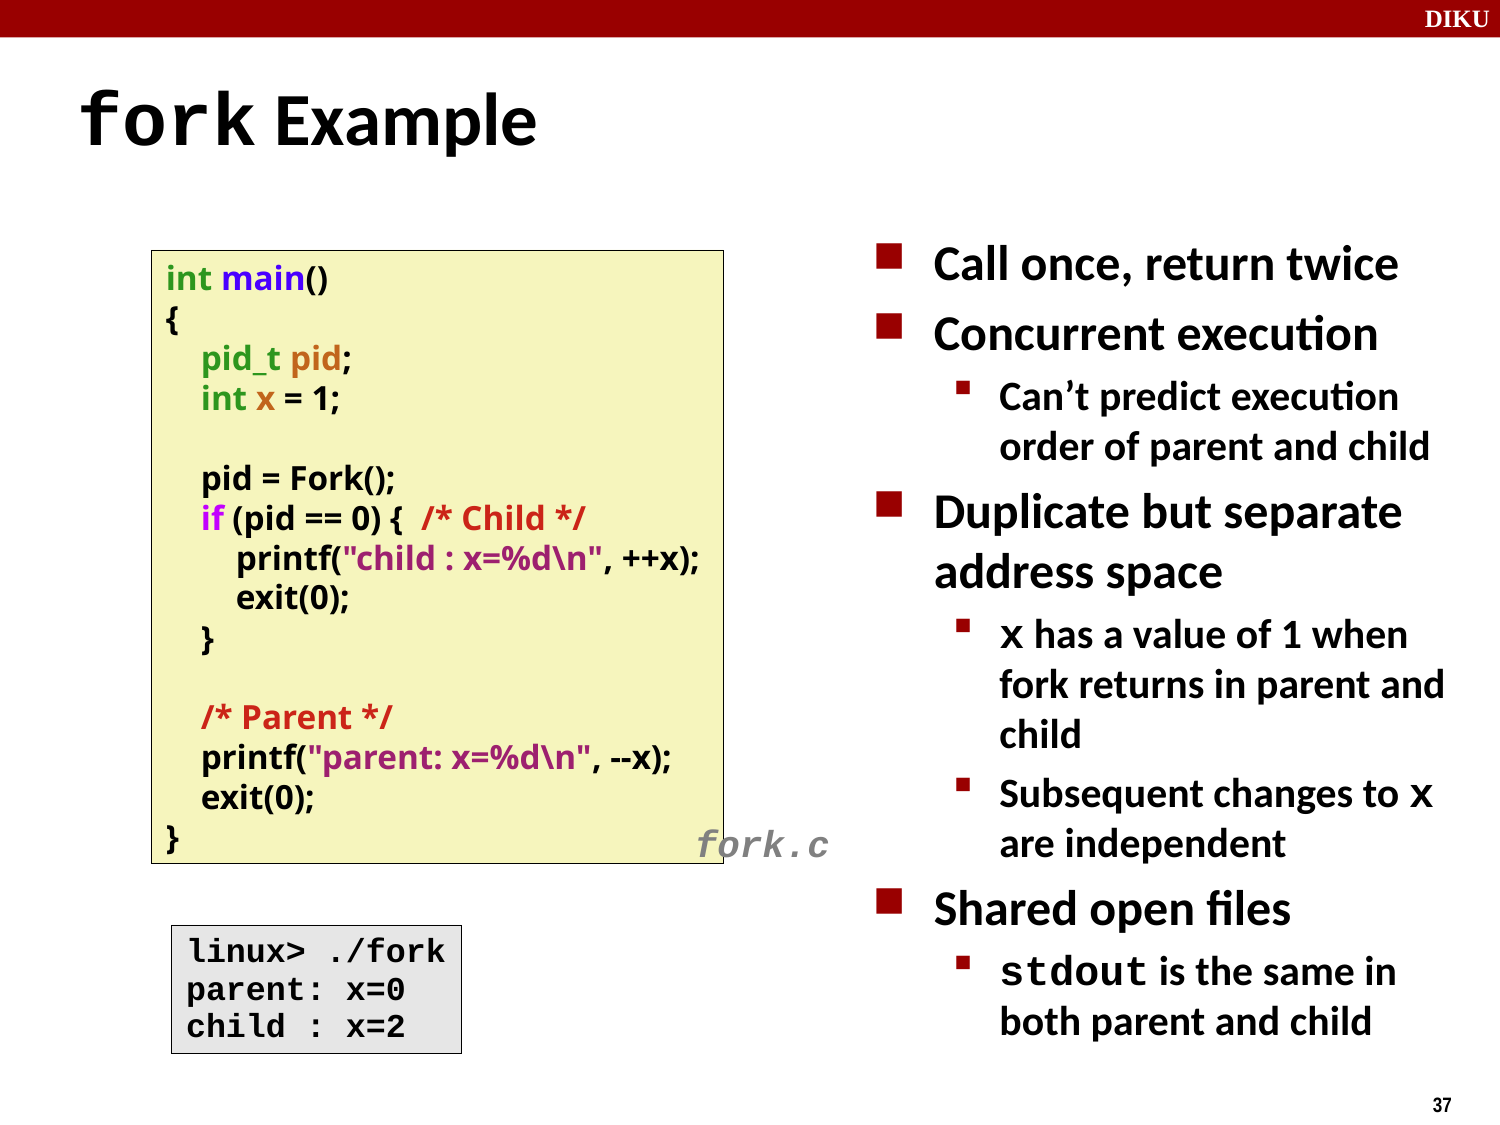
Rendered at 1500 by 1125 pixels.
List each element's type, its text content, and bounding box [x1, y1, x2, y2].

text_box int main() { pid_t pid; int x = 1; pid = Fork(); if (pid == 0) { /* Child */ printf("child : x=%d\n", ++x); exit(0); } /* Parent */ printf("parent: x=%d\n", --x); exit(0); } [151, 249, 724, 864]
title fork Example [62, 68, 998, 163]
text_box Call once, return twice Concurrent execution Can’t predict execution order of parent and child Duplicate but separate address space x has a value of 1 when fork returns in parent and child Subsequent changes to x are independent Shared open files stdout is the same in both parent and child [862, 222, 1488, 1075]
text_box linux> ./fork parent: x=0 child : x=2 [171, 924, 462, 1053]
text_box fork.c [680, 816, 845, 874]
